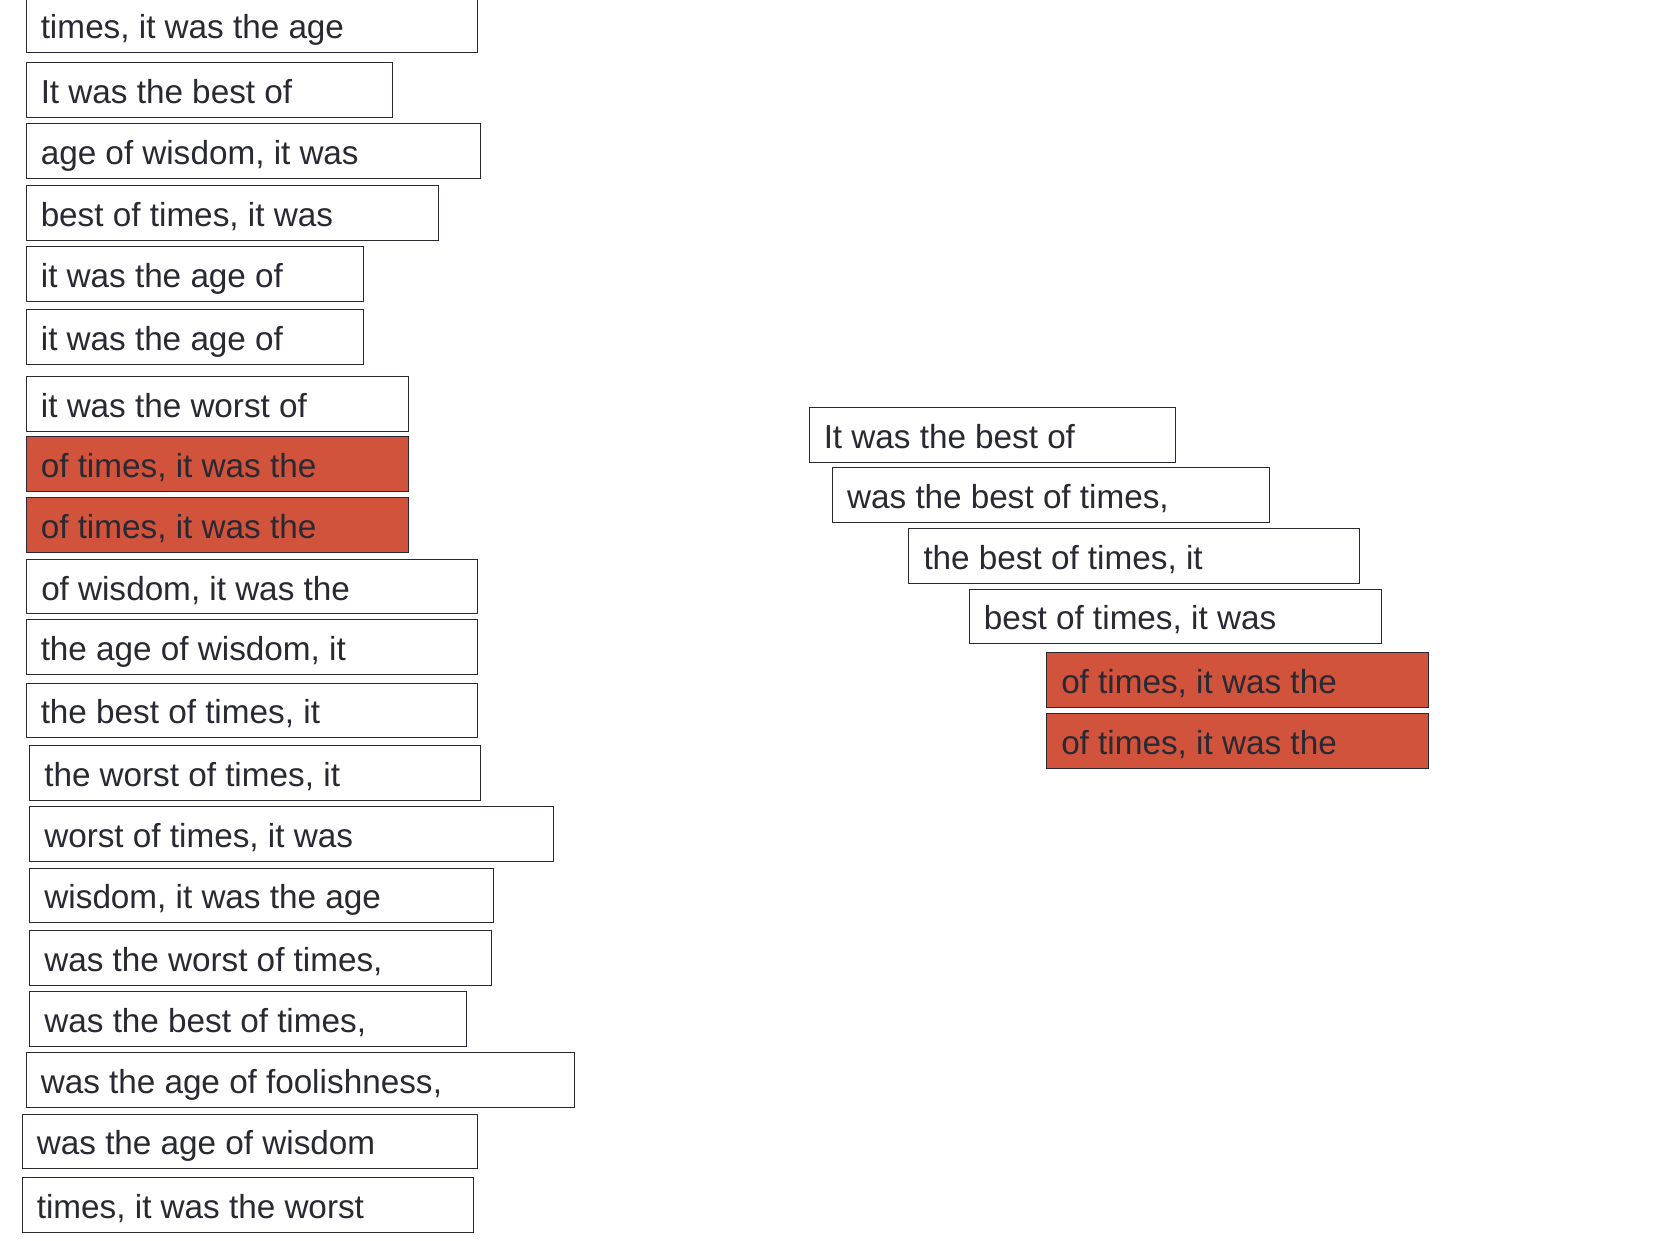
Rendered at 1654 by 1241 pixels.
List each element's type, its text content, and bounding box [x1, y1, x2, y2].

text_box times, it was the worst [22, 1177, 474, 1233]
text_box was the worst of times, [29, 930, 492, 986]
text_box times, it was the age [26, 0, 478, 53]
text_box was the age of wisdom [22, 1114, 478, 1169]
text_box best of times, it was [26, 185, 439, 241]
text_box it was the worst of [26, 376, 409, 432]
text_box wisdom, it was the age [29, 868, 494, 923]
text_box was the age of foolishness, [26, 1052, 575, 1108]
text_box of times, it was the [26, 436, 409, 492]
text_box it was the age of [26, 246, 364, 302]
text_box the worst of times, it [29, 745, 481, 801]
text_box of times, it was the [26, 497, 409, 553]
text_box the best of times, it [26, 683, 478, 738]
text_box It was the best of [26, 62, 393, 118]
text_box It was the best of [809, 407, 1176, 463]
text_box was the best of times, [29, 991, 467, 1047]
text_box best of times, it was [969, 589, 1382, 644]
text_box was the best of times, [832, 467, 1270, 523]
text_box of wisdom, it was the [26, 559, 478, 614]
text_box of times, it was the [1046, 652, 1429, 708]
text_box the age of wisdom, it [26, 619, 478, 675]
text_box age of wisdom, it was [26, 123, 481, 179]
text_box worst of times, it was [29, 806, 554, 862]
text_box the best of times, it [908, 528, 1360, 584]
text_box of times, it was the [1046, 713, 1429, 769]
text_box it was the age of [26, 309, 364, 365]
